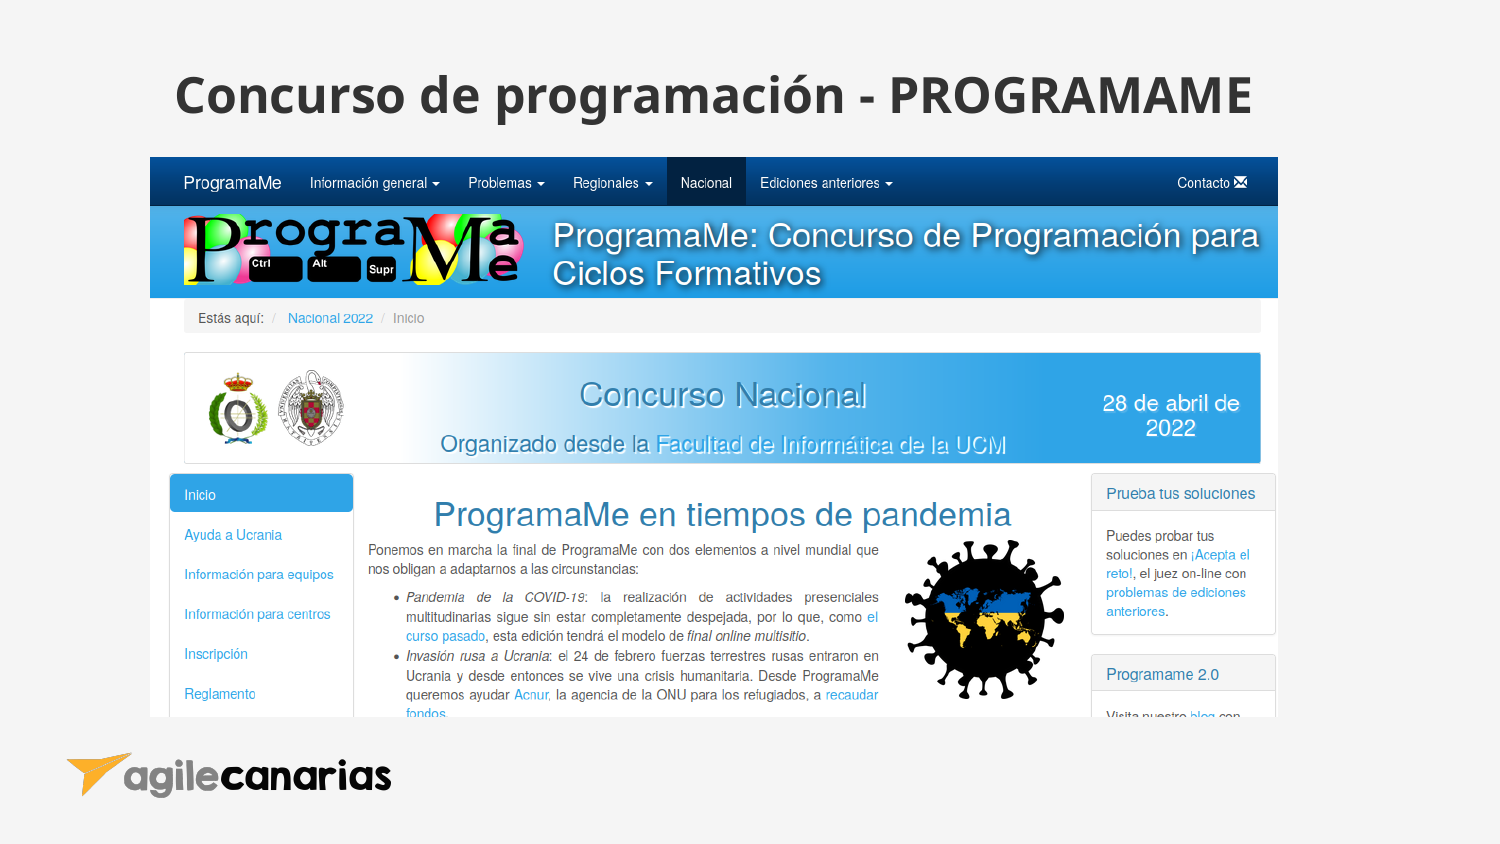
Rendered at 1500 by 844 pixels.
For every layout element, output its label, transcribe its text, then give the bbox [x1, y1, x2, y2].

picture [150, 157, 1278, 717]
picture [55, 741, 401, 810]
text_box Concurso de programación - PROGRAMAME [55, 59, 1373, 132]
